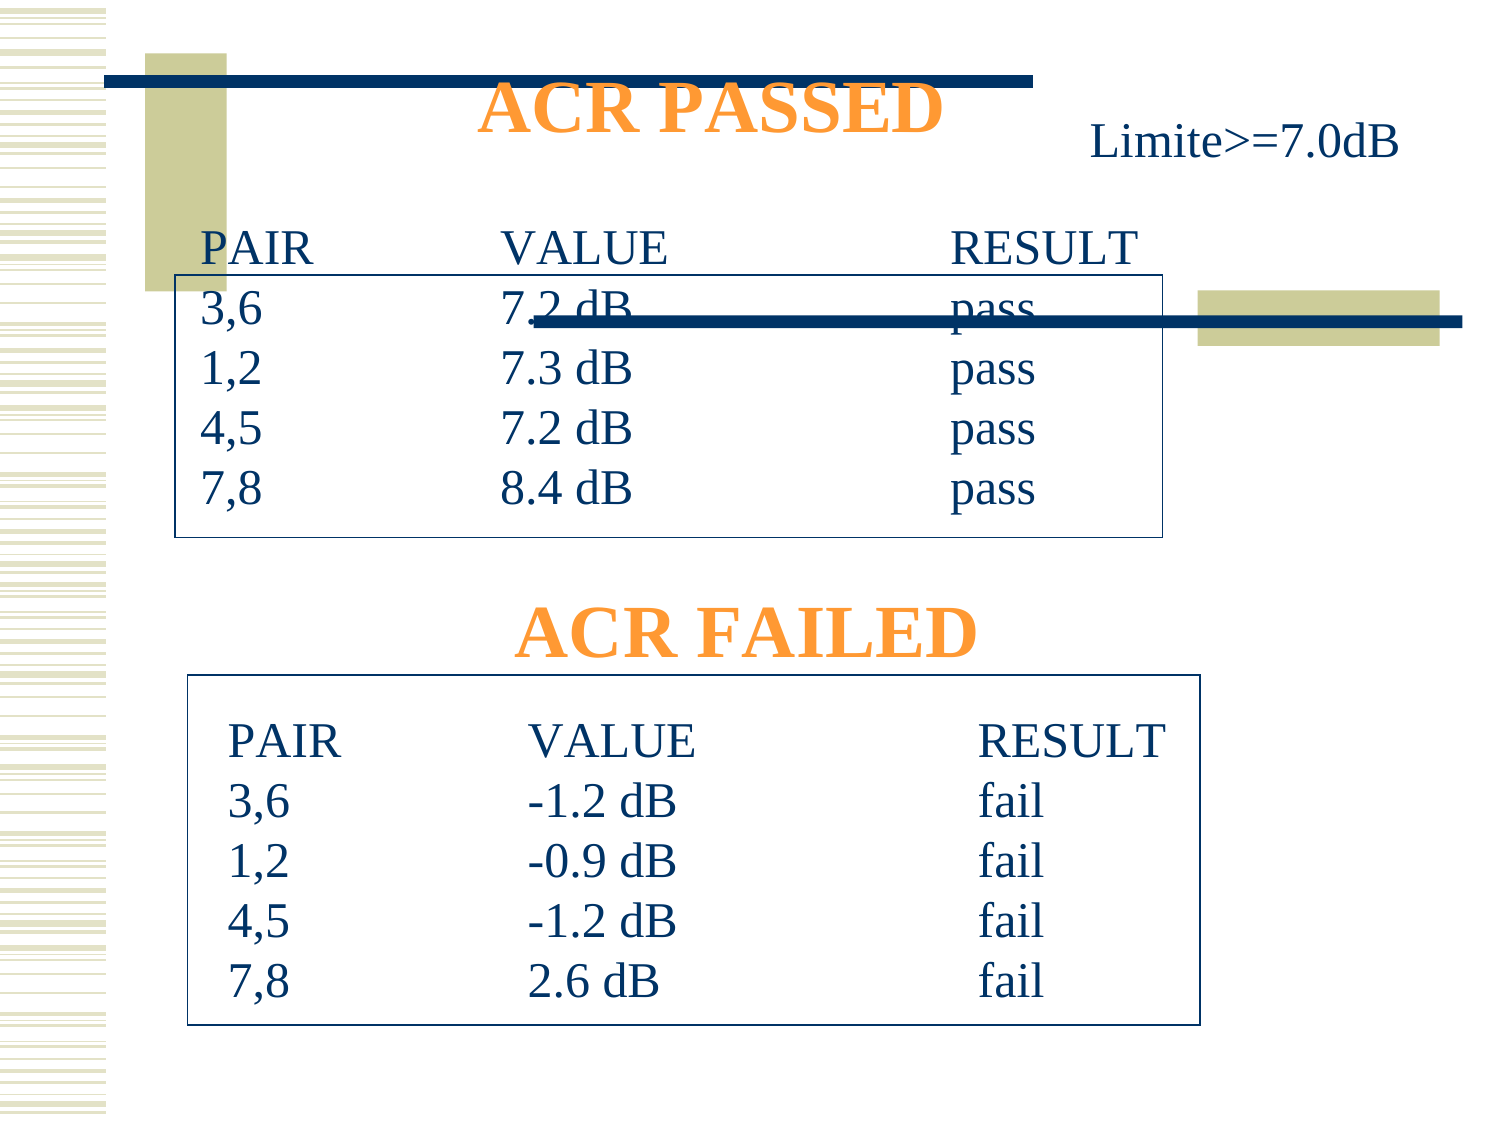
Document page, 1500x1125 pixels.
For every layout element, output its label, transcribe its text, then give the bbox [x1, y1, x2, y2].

text_box ACR PASSED [462, 49, 962, 156]
text_box PAIR VALUE RESULT 3,6 7.2 dB pass 1,2 7.3 dB pass 4,5 7.2 dB pass 7,8 8.4 dB pass [185, 276, 1154, 523]
text_box ACR FAILED [500, 574, 995, 674]
text_box PAIR VALUE RESULT 3,6 7.2 dB pass 1,2 7.3 dB pass 4,5 7.2 dB pass 7,8 8.4 dB pass [185, 206, 1154, 274]
text_box Limite>=7.0dB [1074, 99, 1416, 176]
text_box PAIR VALUE RESULT 3,6 -1.2 dB fail 1,2 -0.9 dB fail 4,5 -1.2 dB fail 7,8 2.6 dB fail [212, 699, 1182, 1016]
text_box ACR FAILED [500, 676, 995, 681]
